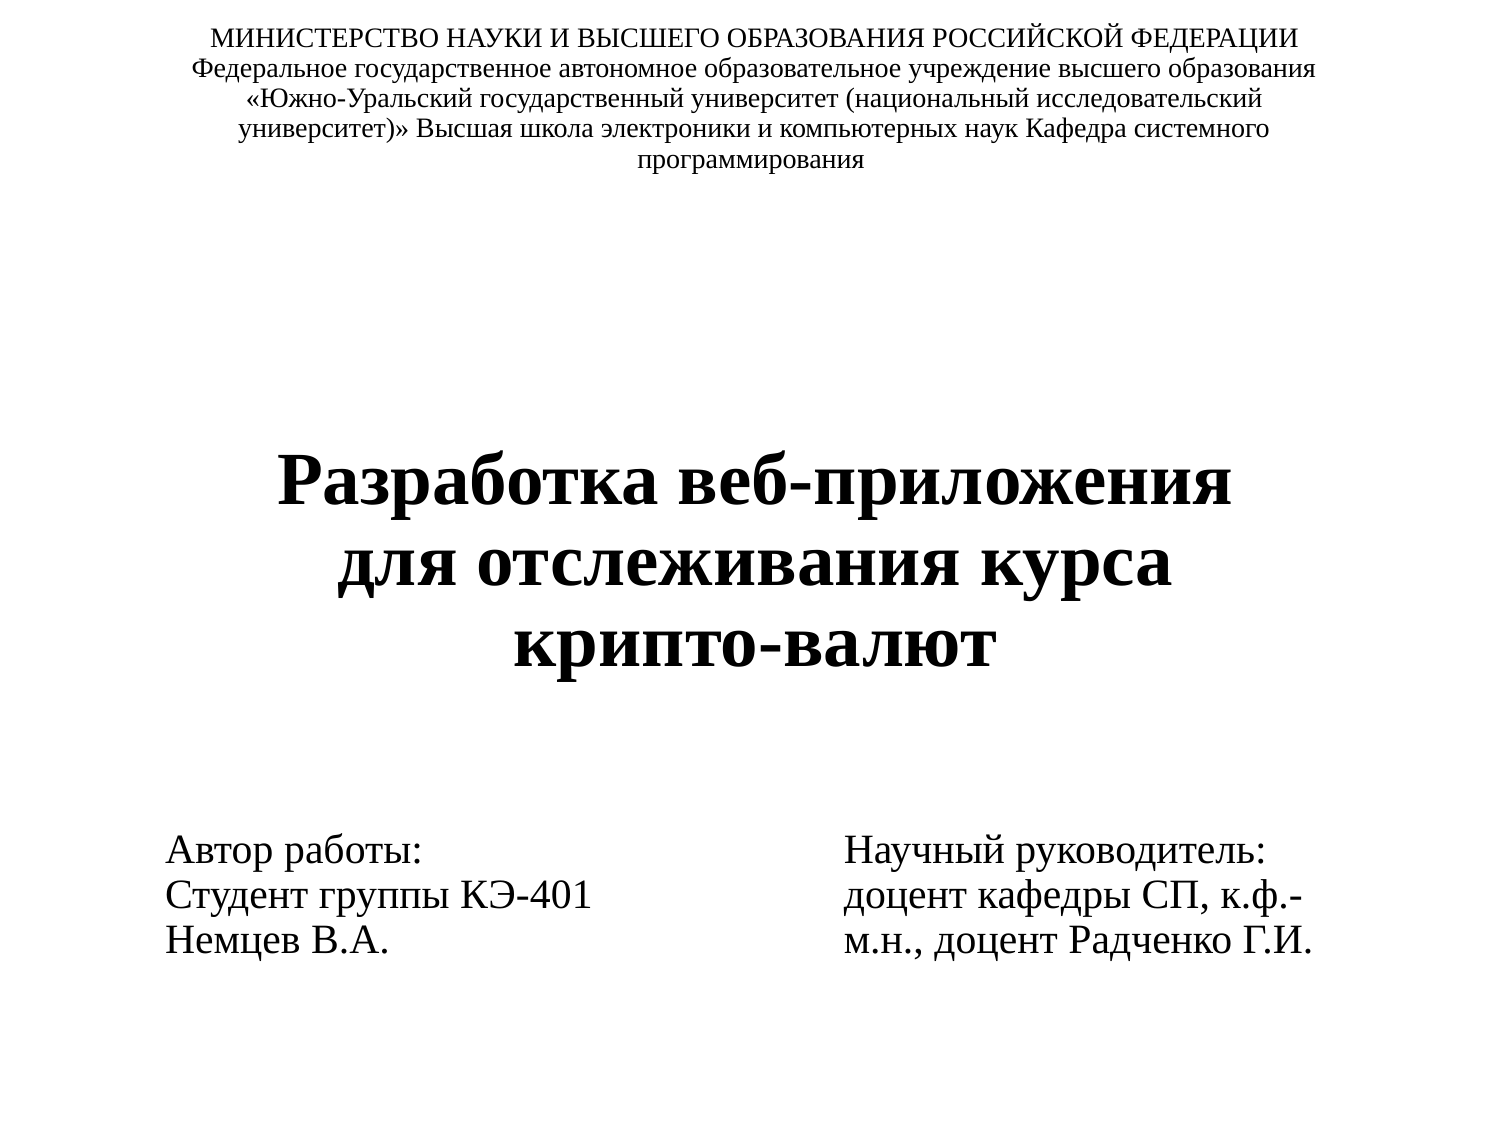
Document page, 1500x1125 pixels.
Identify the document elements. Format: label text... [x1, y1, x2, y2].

text_box Автор работы: Студент группы КЭ-401 Немцев В.А. [153, 821, 688, 957]
text_box Научный руководитель: доцент кафедры СП, к.ф.-м.н., доцент Радченко Г.И. [832, 821, 1340, 958]
title Разработка веб-приложения для отслеживания курса крипто-валют [198, 432, 1313, 563]
subtitle МИНИСТЕРСТВО НАУКИ И ВЫСШЕГО ОБРАЗОВАНИЯ РОССИЙСКОЙ ФЕДЕРАЦИИ Федеральное государственное автономное образовательное учреждение высшего образования «Южно-Уральский государственный университет (национальный исследовательский университет)» Высшая школа электроники и компьютерных наук Кафедра системного программирования [168, 17, 1342, 222]
